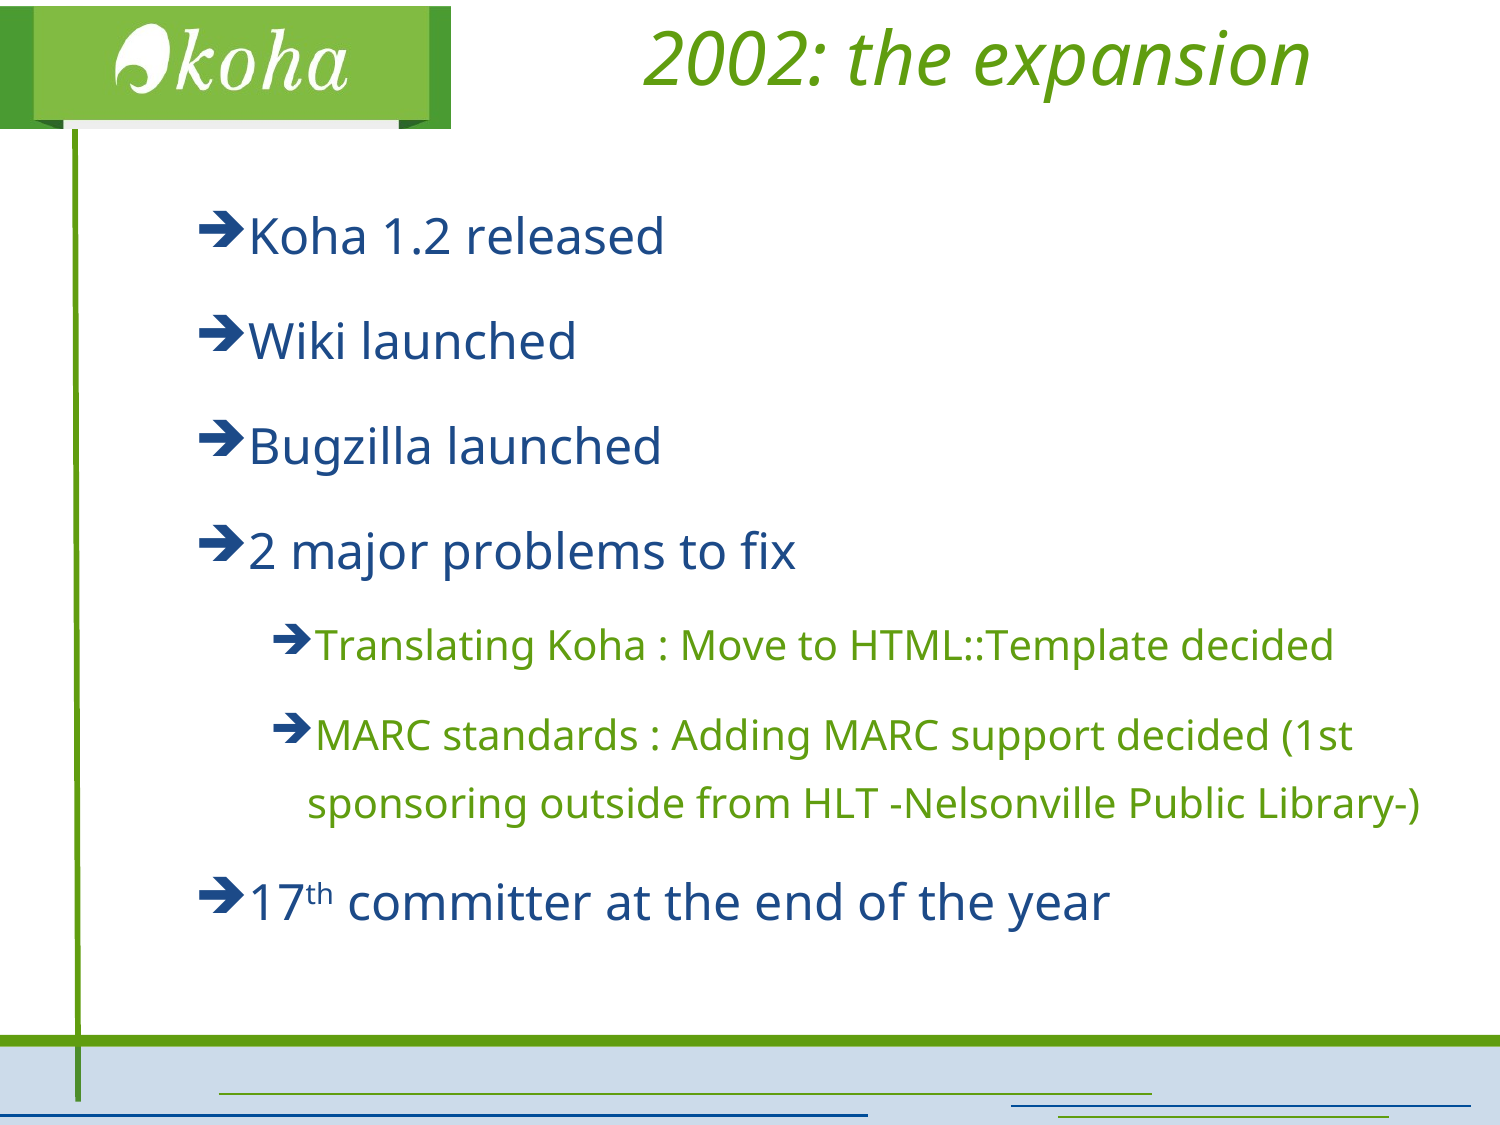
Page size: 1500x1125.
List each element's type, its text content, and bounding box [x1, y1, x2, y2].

title 2002: the expansion [450, 0, 1500, 113]
list Koha 1.2 released Wiki launched Bugzilla launched 2 major problems to fix Translating Koha : Move to HTML::Template decided MARC standards : Adding MARC support decided (1st sponsoring outside from HLT -Nelsonville Public Library-) 17th committer at the end of the year [118, 187, 1463, 971]
picture [0, 0, 451, 129]
